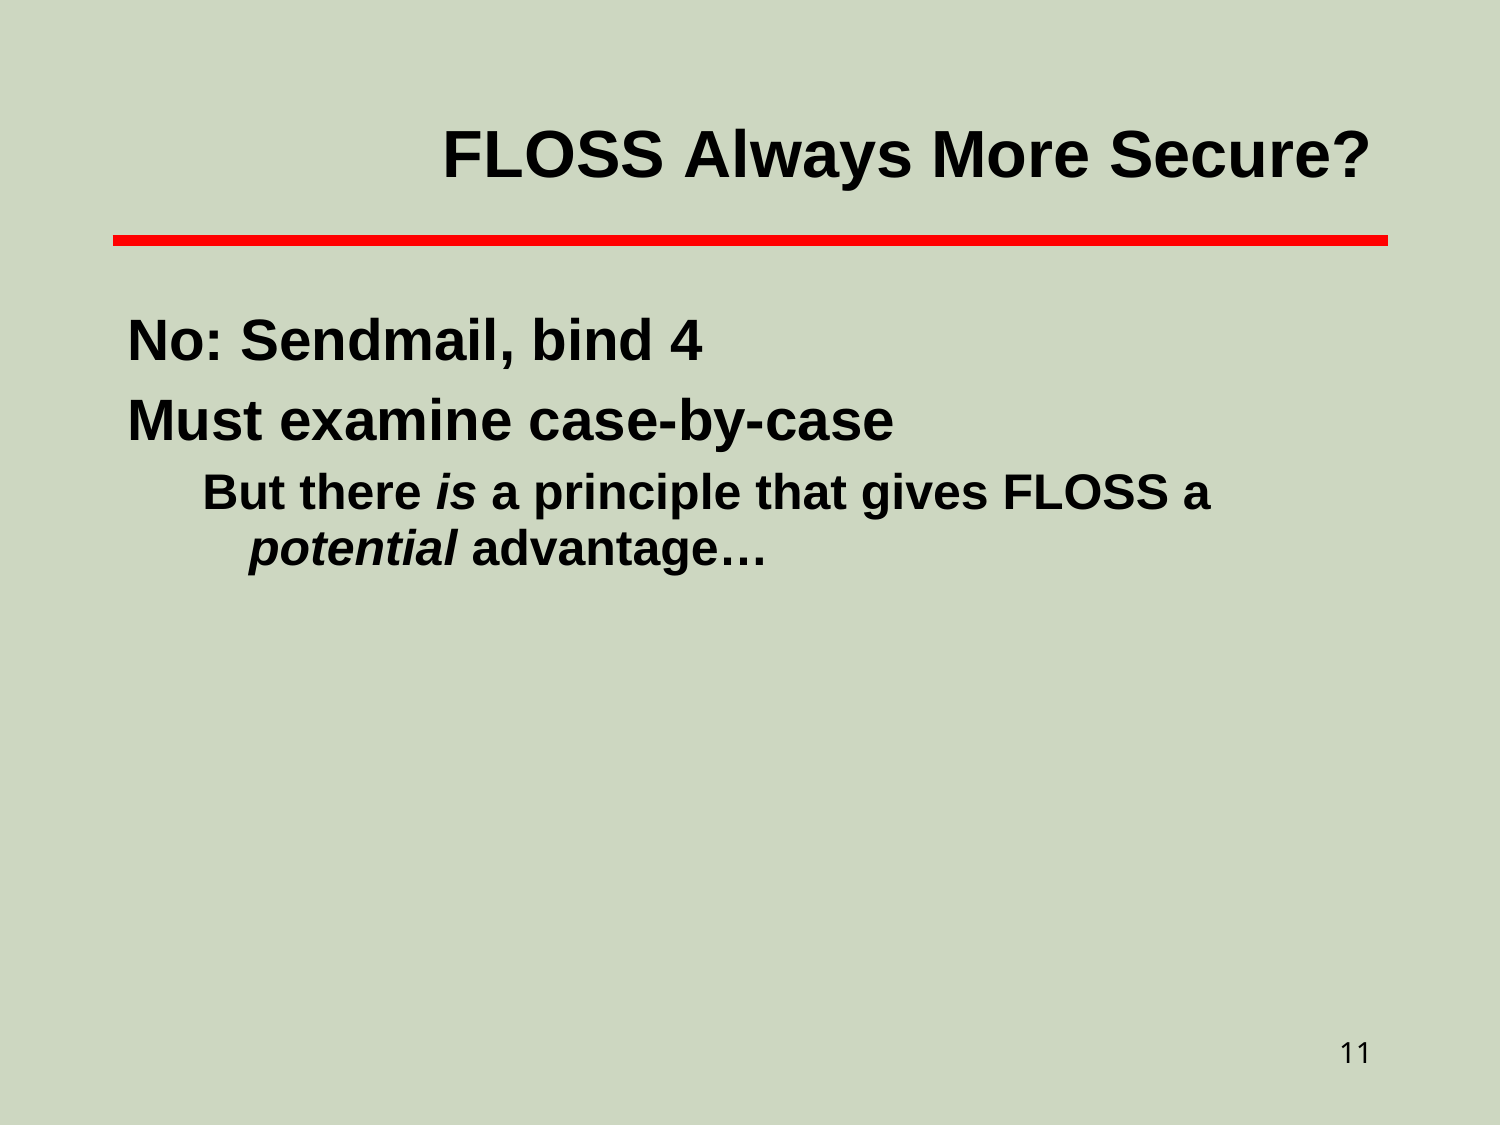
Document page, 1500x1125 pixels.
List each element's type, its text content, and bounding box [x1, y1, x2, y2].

list No: Sendmail, bind 4 Must examine case-by-case But there is a principle that gives FLOSS a potential advantage… [112, 299, 1388, 1000]
title FLOSS Always More Secure? [337, 85, 1388, 224]
